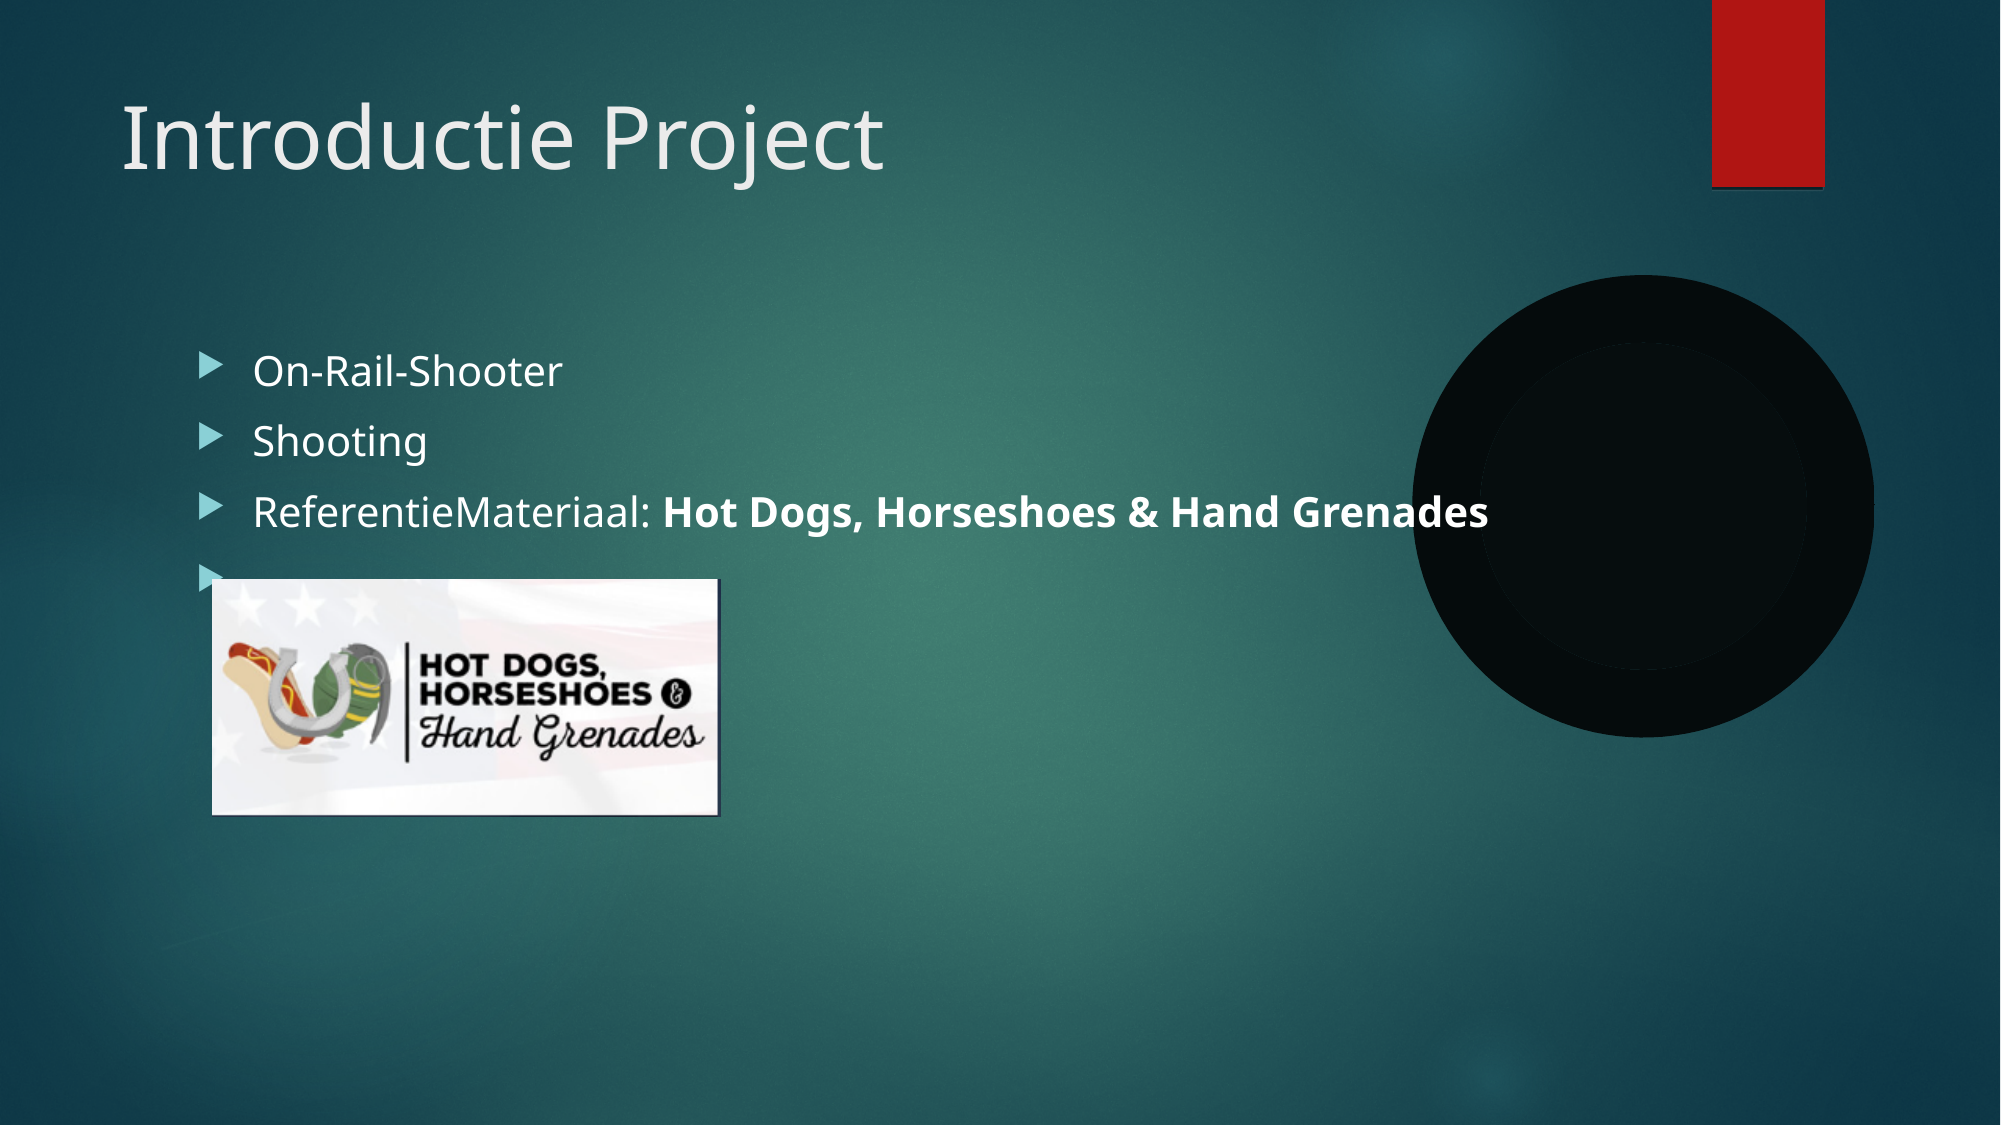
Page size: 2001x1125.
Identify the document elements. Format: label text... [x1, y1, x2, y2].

title Introductie Project [106, 74, 1649, 305]
picture [212, 579, 721, 817]
list On-Rail-Shooter Shooting ReferentieMateriaal: Hot Dogs, Horseshoes & Hand Grenades [181, 336, 1649, 1026]
